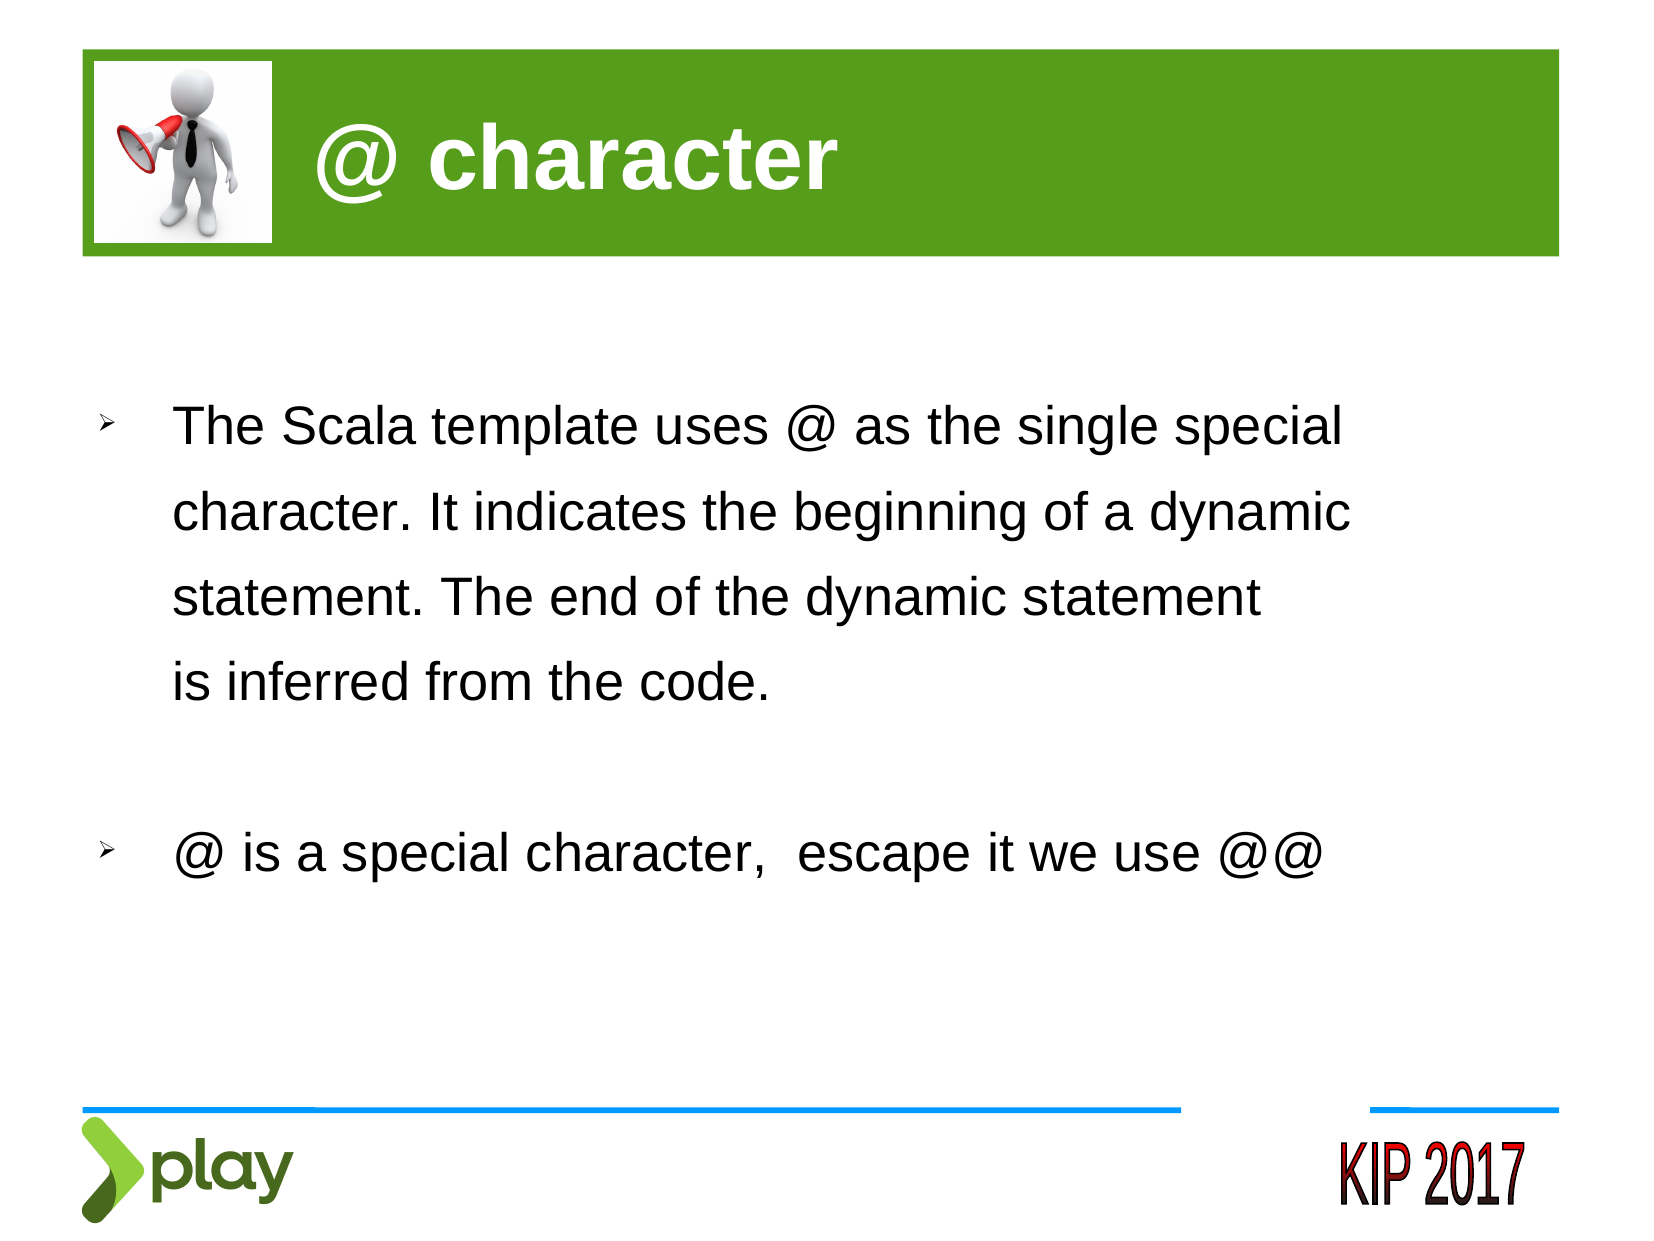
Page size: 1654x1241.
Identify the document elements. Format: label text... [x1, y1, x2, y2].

title @ character [82, 49, 1560, 257]
text_box The Scala template uses @ as the single special character. It indicates the beginning of a dynamic statement. The end of the dynamic statement is inferred from the code. @ is a special character, escape it we use @@ [82, 299, 1560, 1065]
picture [68, 1111, 302, 1229]
picture [94, 61, 272, 243]
